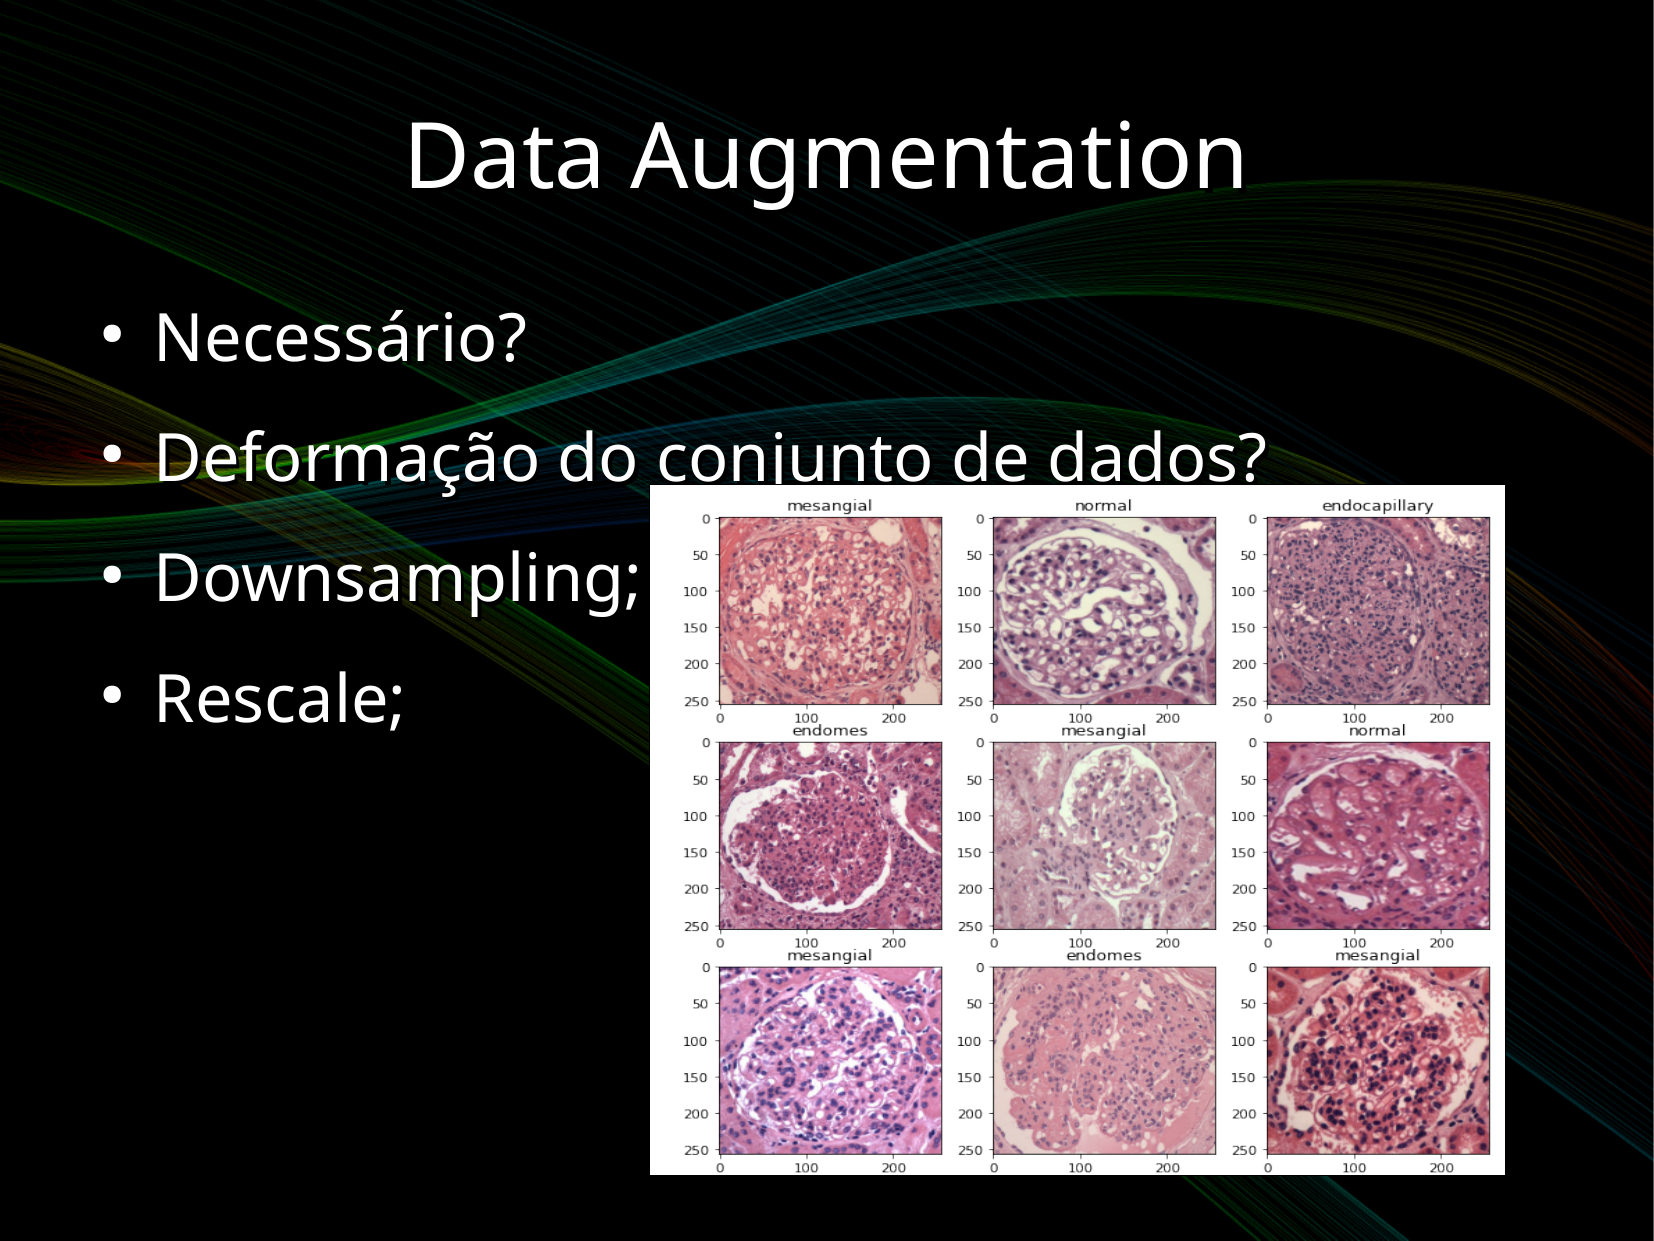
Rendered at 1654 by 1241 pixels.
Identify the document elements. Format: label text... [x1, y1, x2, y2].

list Necessário? Deformação do conjunto de dados? Downsampling; Rescale; [82, 290, 1571, 1010]
title Data Augmentation [82, 49, 1571, 257]
text_box [649, 484, 1506, 1176]
picture [0, 0, 1654, 1241]
